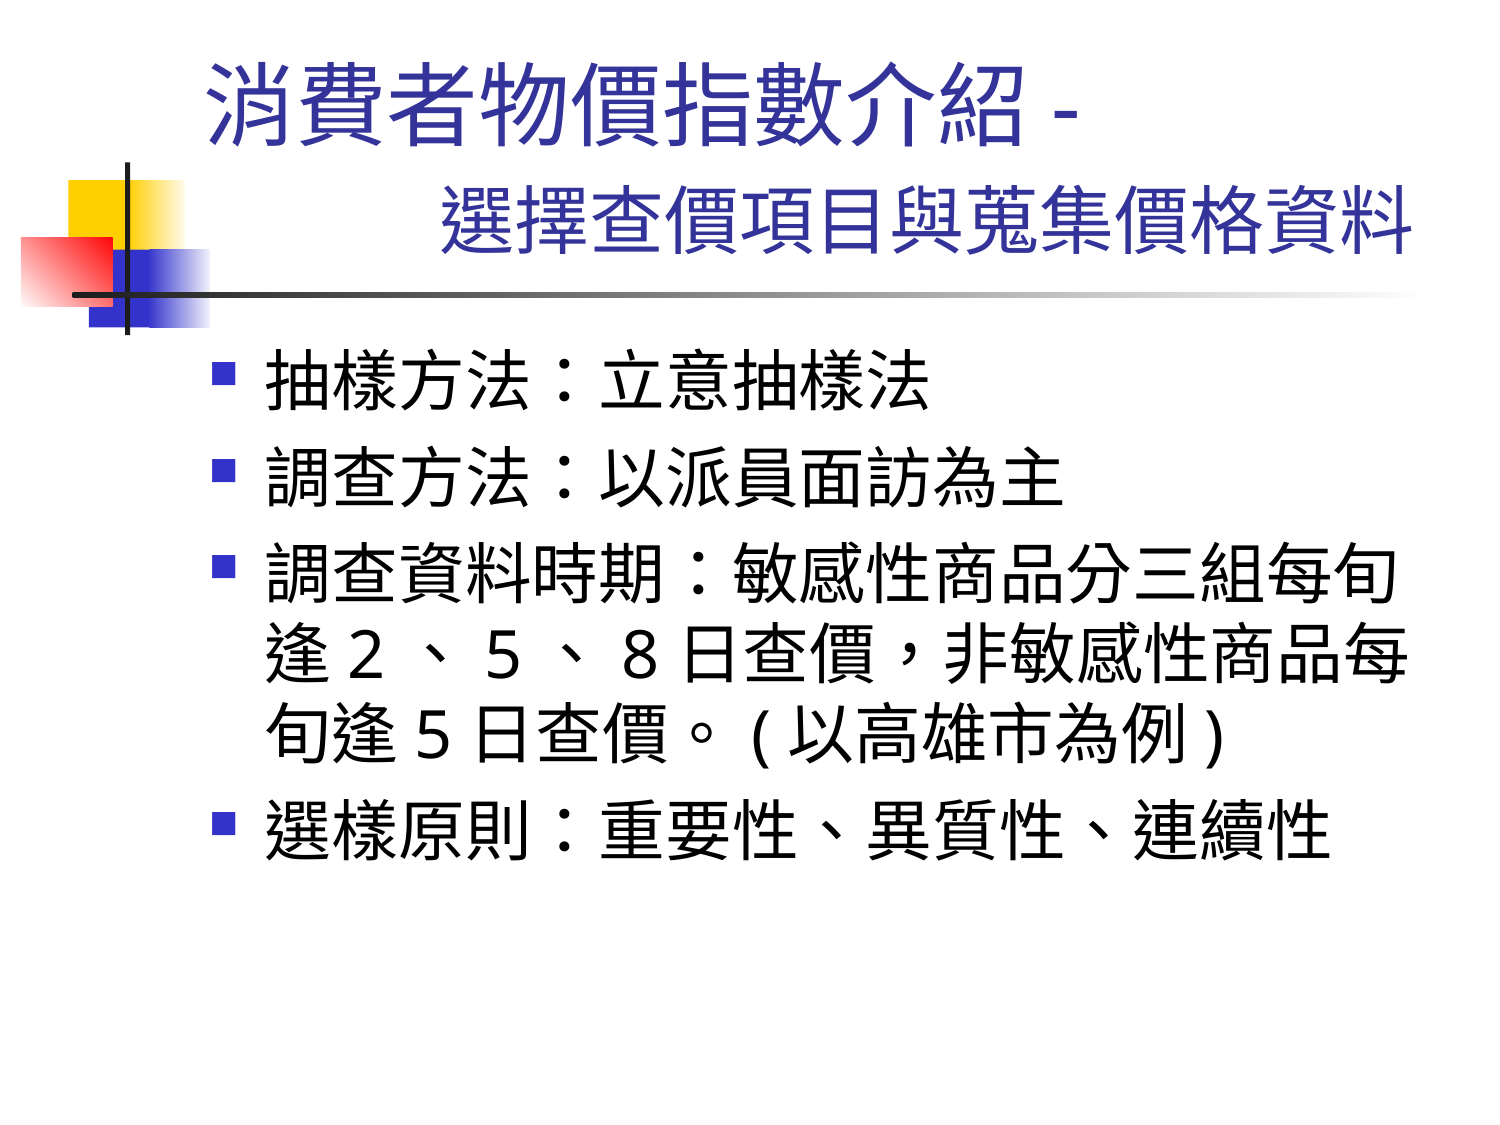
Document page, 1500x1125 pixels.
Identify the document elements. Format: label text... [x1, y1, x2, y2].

list 抽樣方法：立意抽樣法 調查方法：以派員面訪為主 調查資料時期：敏感性商品分三組每旬逢2、5、8日查價，非敏感性商品每旬逢5日查價。(以高雄市為例) 選樣原則：重要性、異質性、連續性 [193, 330, 1469, 905]
title 消費者物價指數介紹- 選擇查價項目與蒐集價格資料 [188, 35, 1468, 276]
